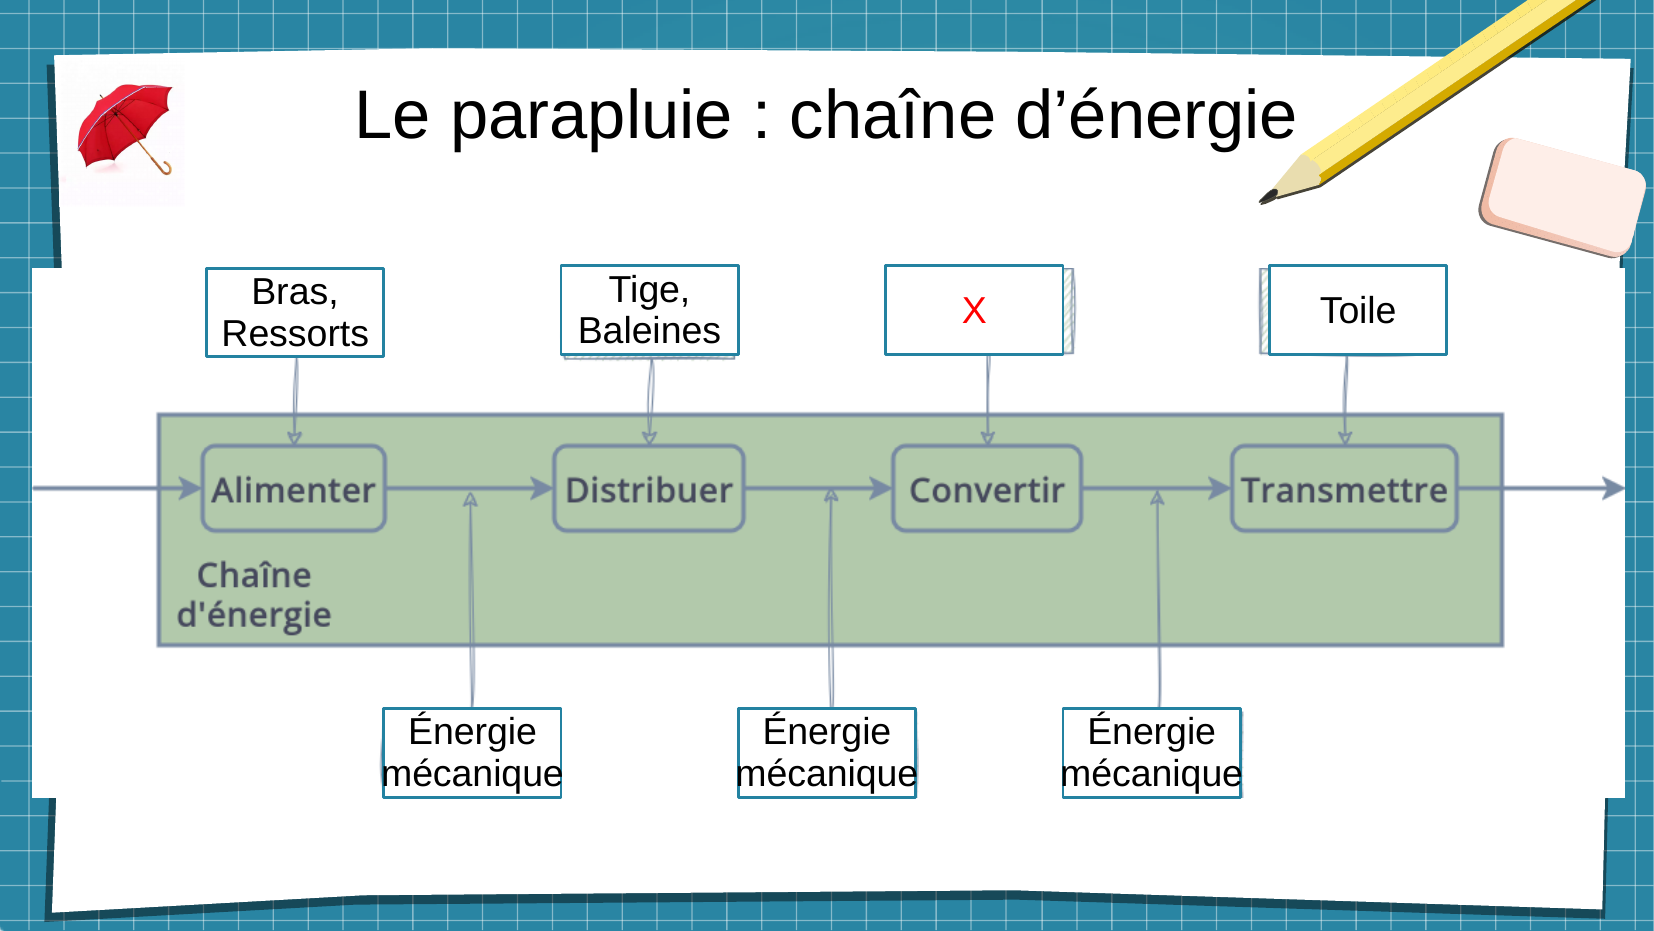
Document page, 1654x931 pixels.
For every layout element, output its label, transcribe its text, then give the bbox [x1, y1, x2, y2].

text_box Tige, Baleines [561, 265, 739, 355]
text_box Toile [1269, 265, 1447, 355]
title Le parapluie : chaîne d’énergie [82, 37, 1571, 193]
picture [32, 268, 1625, 798]
text_box Énergie mécanique [1062, 708, 1241, 798]
picture [59, 58, 185, 207]
text_box Énergie mécanique [383, 708, 562, 798]
text_box Bras, Ressorts [206, 268, 384, 357]
text_box Énergie mécanique [738, 708, 916, 798]
text_box X [885, 265, 1063, 355]
